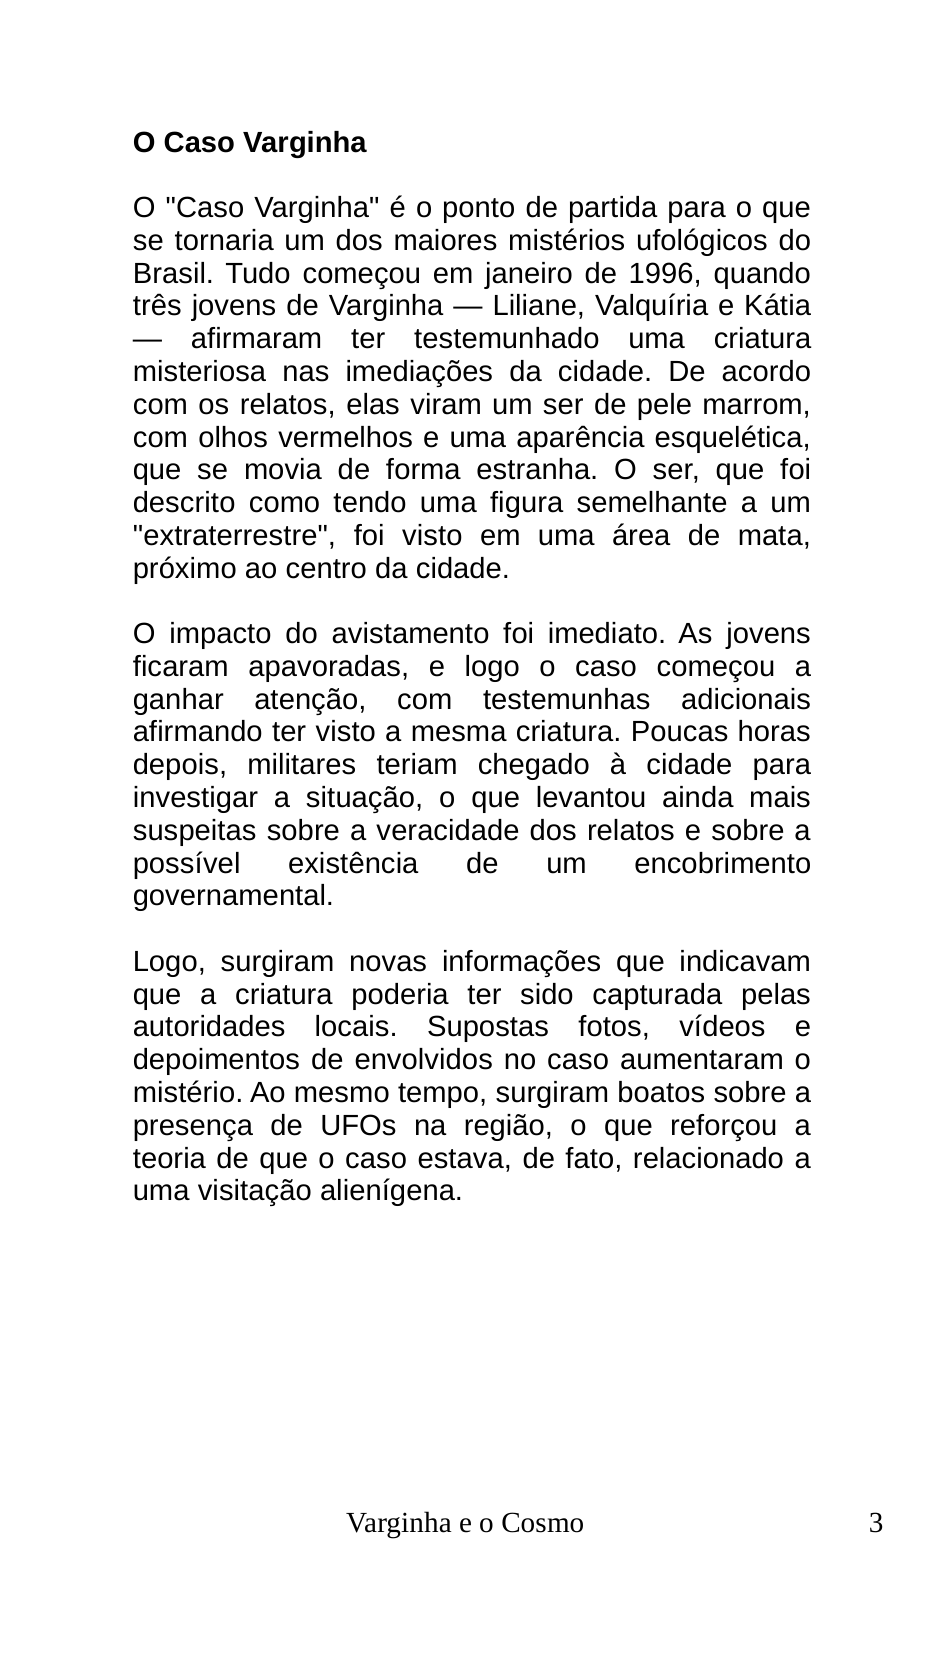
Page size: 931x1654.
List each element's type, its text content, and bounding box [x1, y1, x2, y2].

text_box O Caso Varginha O "Caso Varginha" é o ponto de partida para o que se tornaria um dos maiores mistérios ufológicos do Brasil. Tudo começou em janeiro de 1996, quando três jovens de Varginha — Liliane, Valquíria e Kátia — afirmaram ter testemunhado uma criatura misteriosa nas imediações da cidade. De acordo com os relatos, elas viram um ser de pele marrom, com olhos vermelhos e uma aparência esquelética, que se movia de forma estranha. O ser, que foi descrito como tendo uma figura semelhante a um "extraterrestre", foi visto em uma área de mata, próximo ao centro da cidade. O impacto do avistamento foi imediato. As jovens ficaram apavoradas, e logo o caso começou a ganhar atenção, com testemunhas adicionais afirmando ter visto a mesma criatura. Poucas horas depois, militares teriam chegado à cidade para investigar a situação, o que levantou ainda mais suspeitas sobre a veracidade dos relatos e sobre a possível existência de um encobrimento governamental. Logo, surgiram novas informações que indicavam que a criatura poderia ter sido capturada pelas autoridades locais. Supostas fotos, vídeos e depoimentos de envolvidos no caso aumentaram o mistério. Ao mesmo tempo, surgiram boatos sobre a presença de UFOs na região, o que reforçou a teoria de que o caso estava, de fato, relacionado a uma visitação alienígena. [118, 118, 827, 1565]
